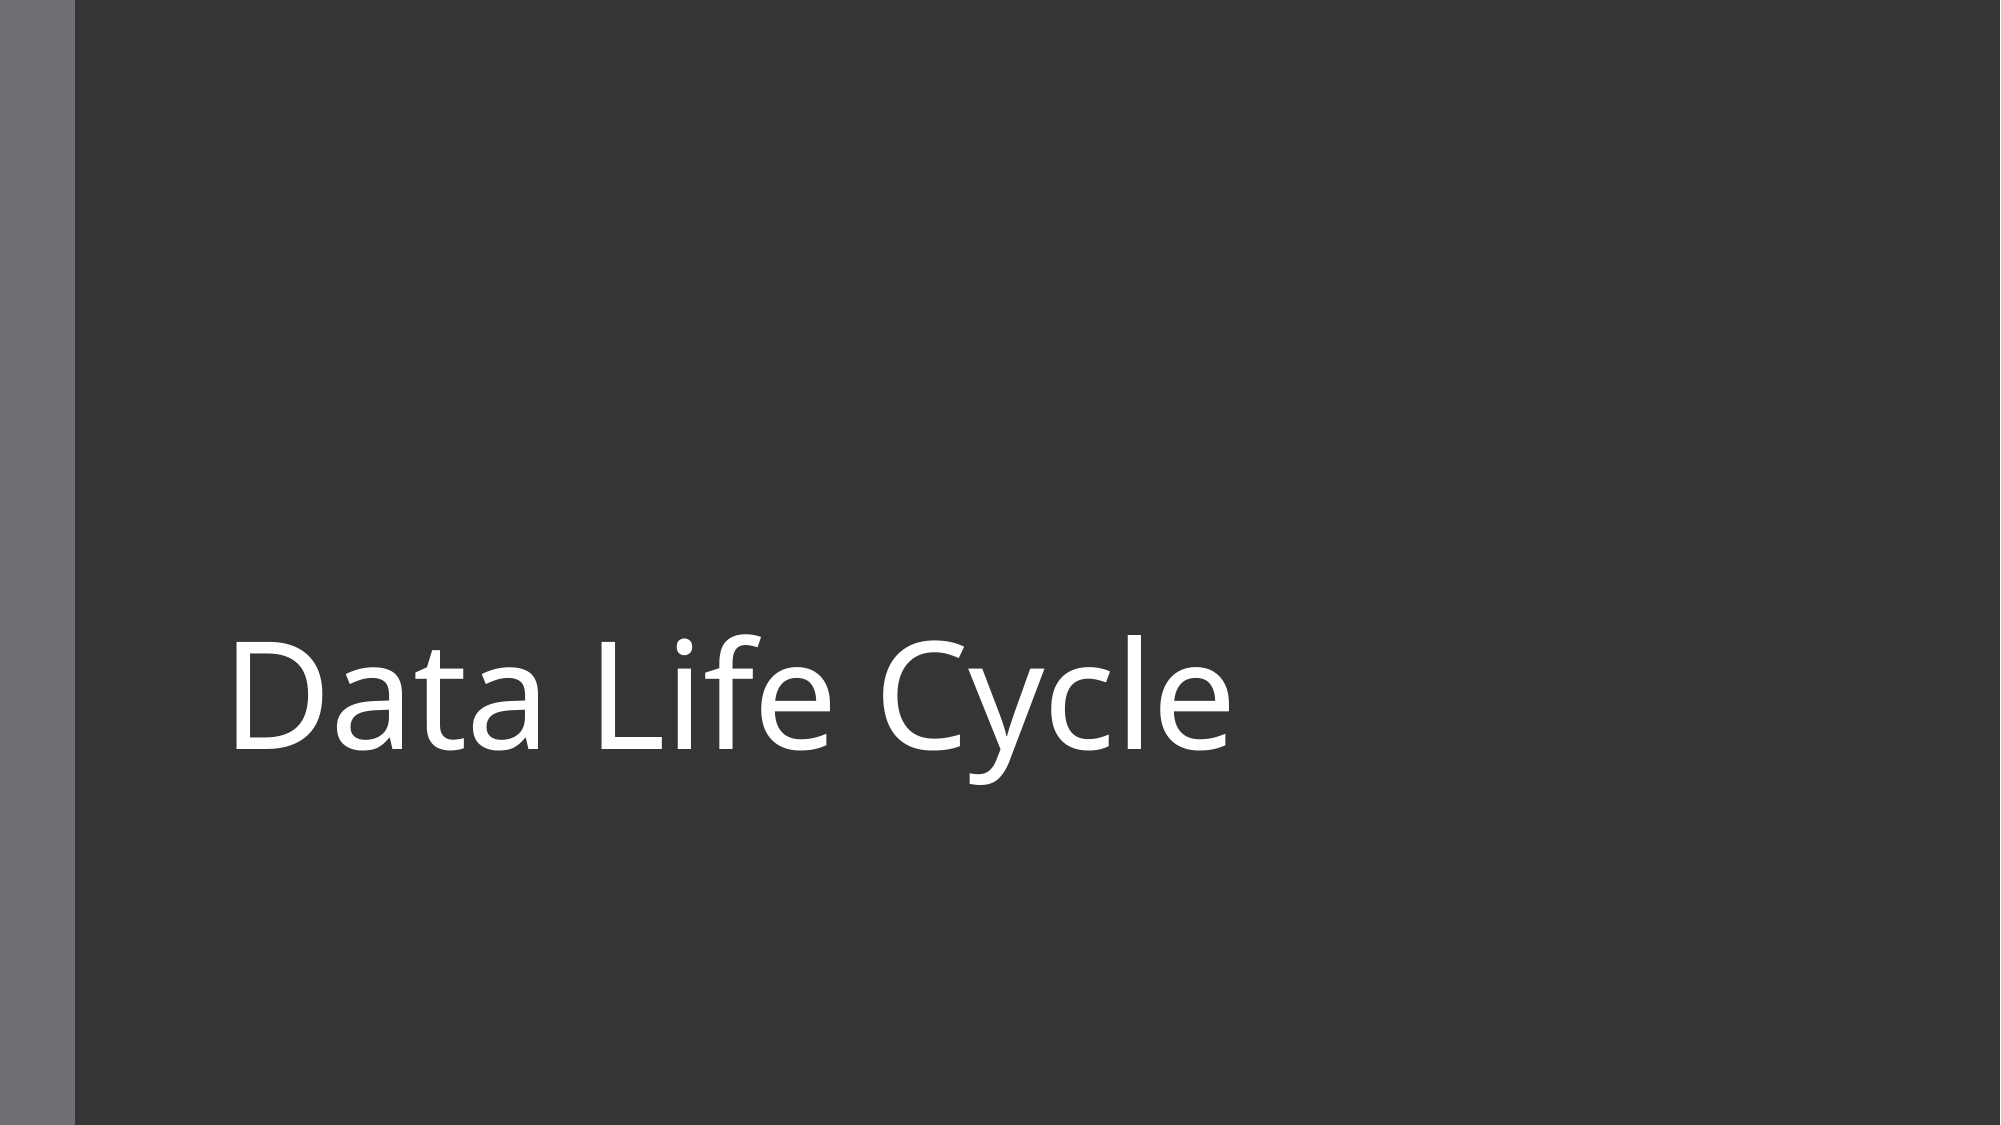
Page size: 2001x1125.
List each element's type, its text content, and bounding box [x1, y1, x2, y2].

title Data Life Cycle [206, 124, 1752, 788]
